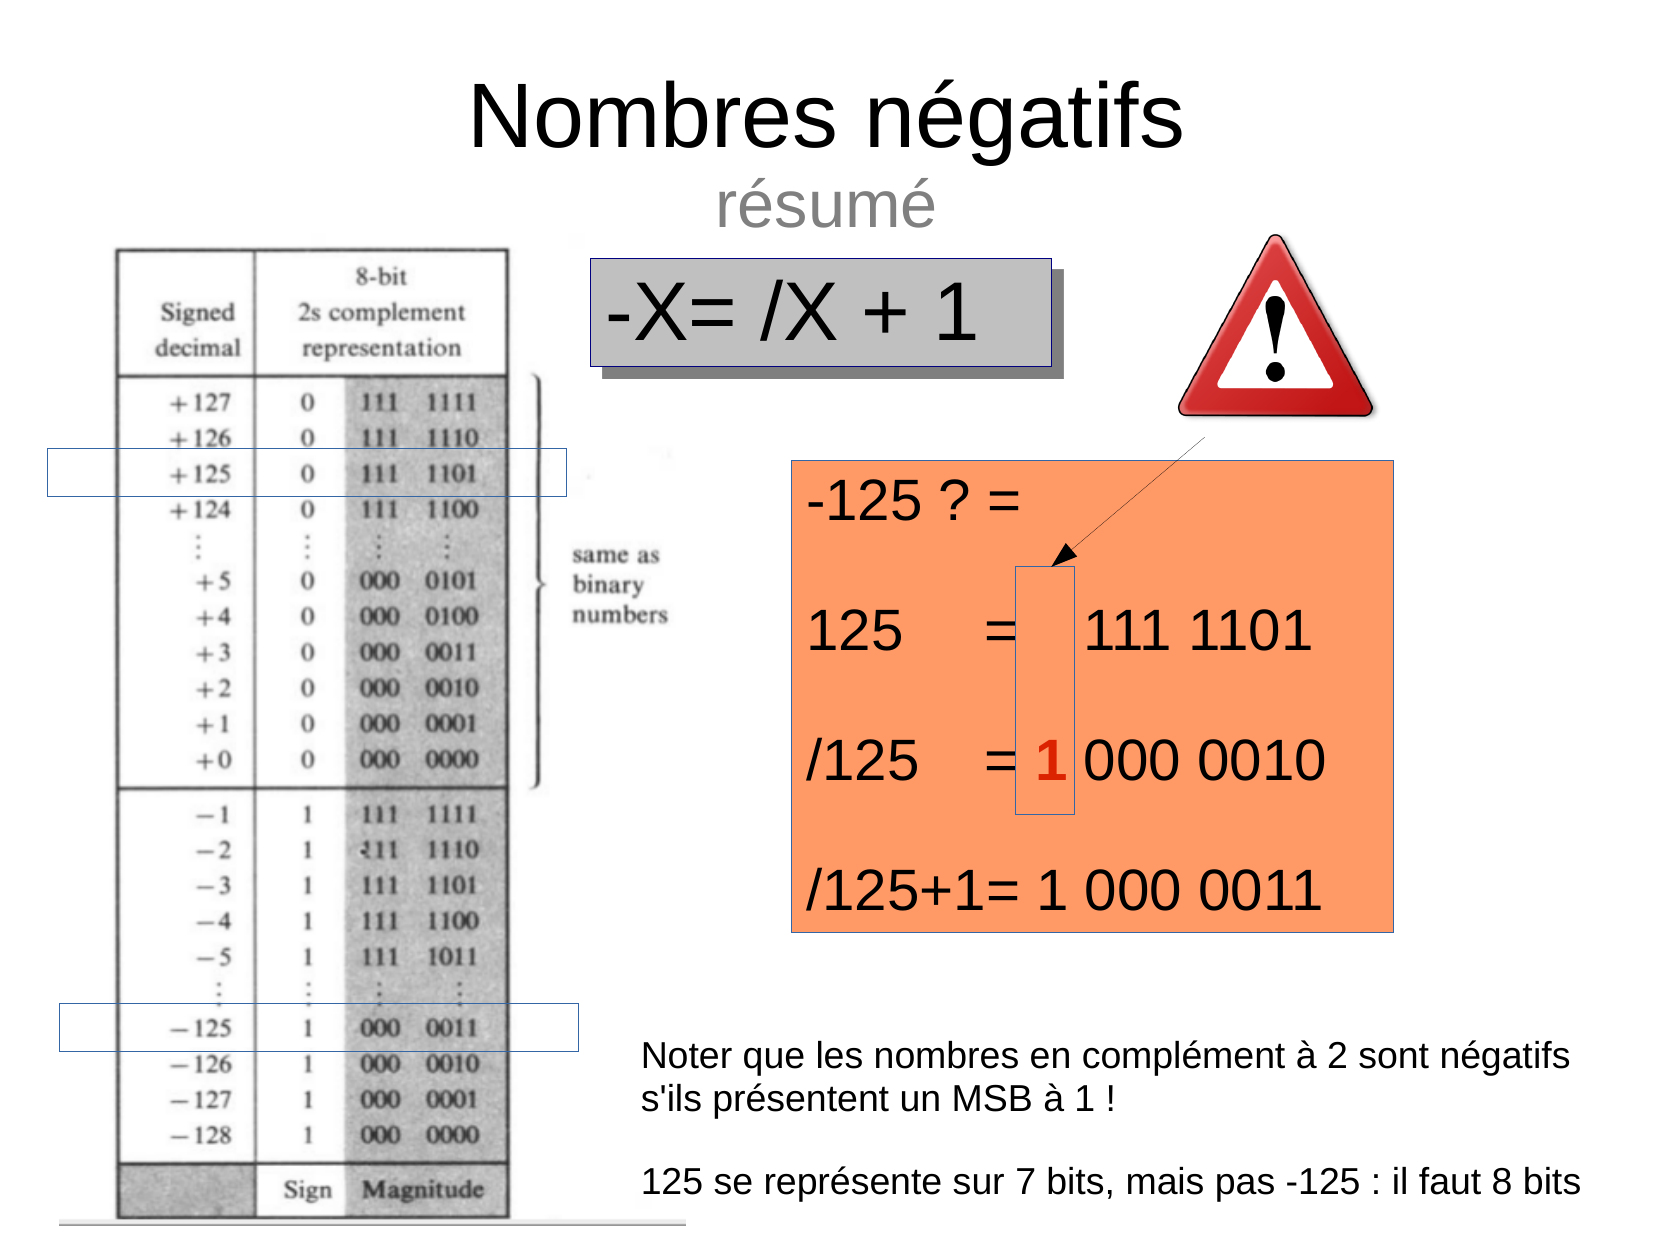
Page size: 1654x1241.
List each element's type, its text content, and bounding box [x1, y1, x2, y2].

picture [1169, 212, 1381, 438]
text_box -125 ? = 125 = 111 1101 /125 = 1 000 0010 /125+1= 1 000 0011 [791, 460, 1394, 933]
text_box -125 ? = 125 = 111 1101 /125 = 1 000 0010 /125+1= 1 000 0011 [1016, 567, 1074, 814]
text_box -X= /X + 1 [590, 258, 1052, 367]
picture [60, 1004, 578, 1051]
title Nombres négatifs résumé [82, 49, 1571, 257]
picture [59, 224, 686, 1226]
text_box Noter que les nombres en complément à 2 sont négatifs s'ils présentent un MSB à 1 ! 125 se représente sur 7 bits, mais pas -125 : il faut 8 bits [625, 1027, 1597, 1241]
picture [59, 449, 566, 496]
